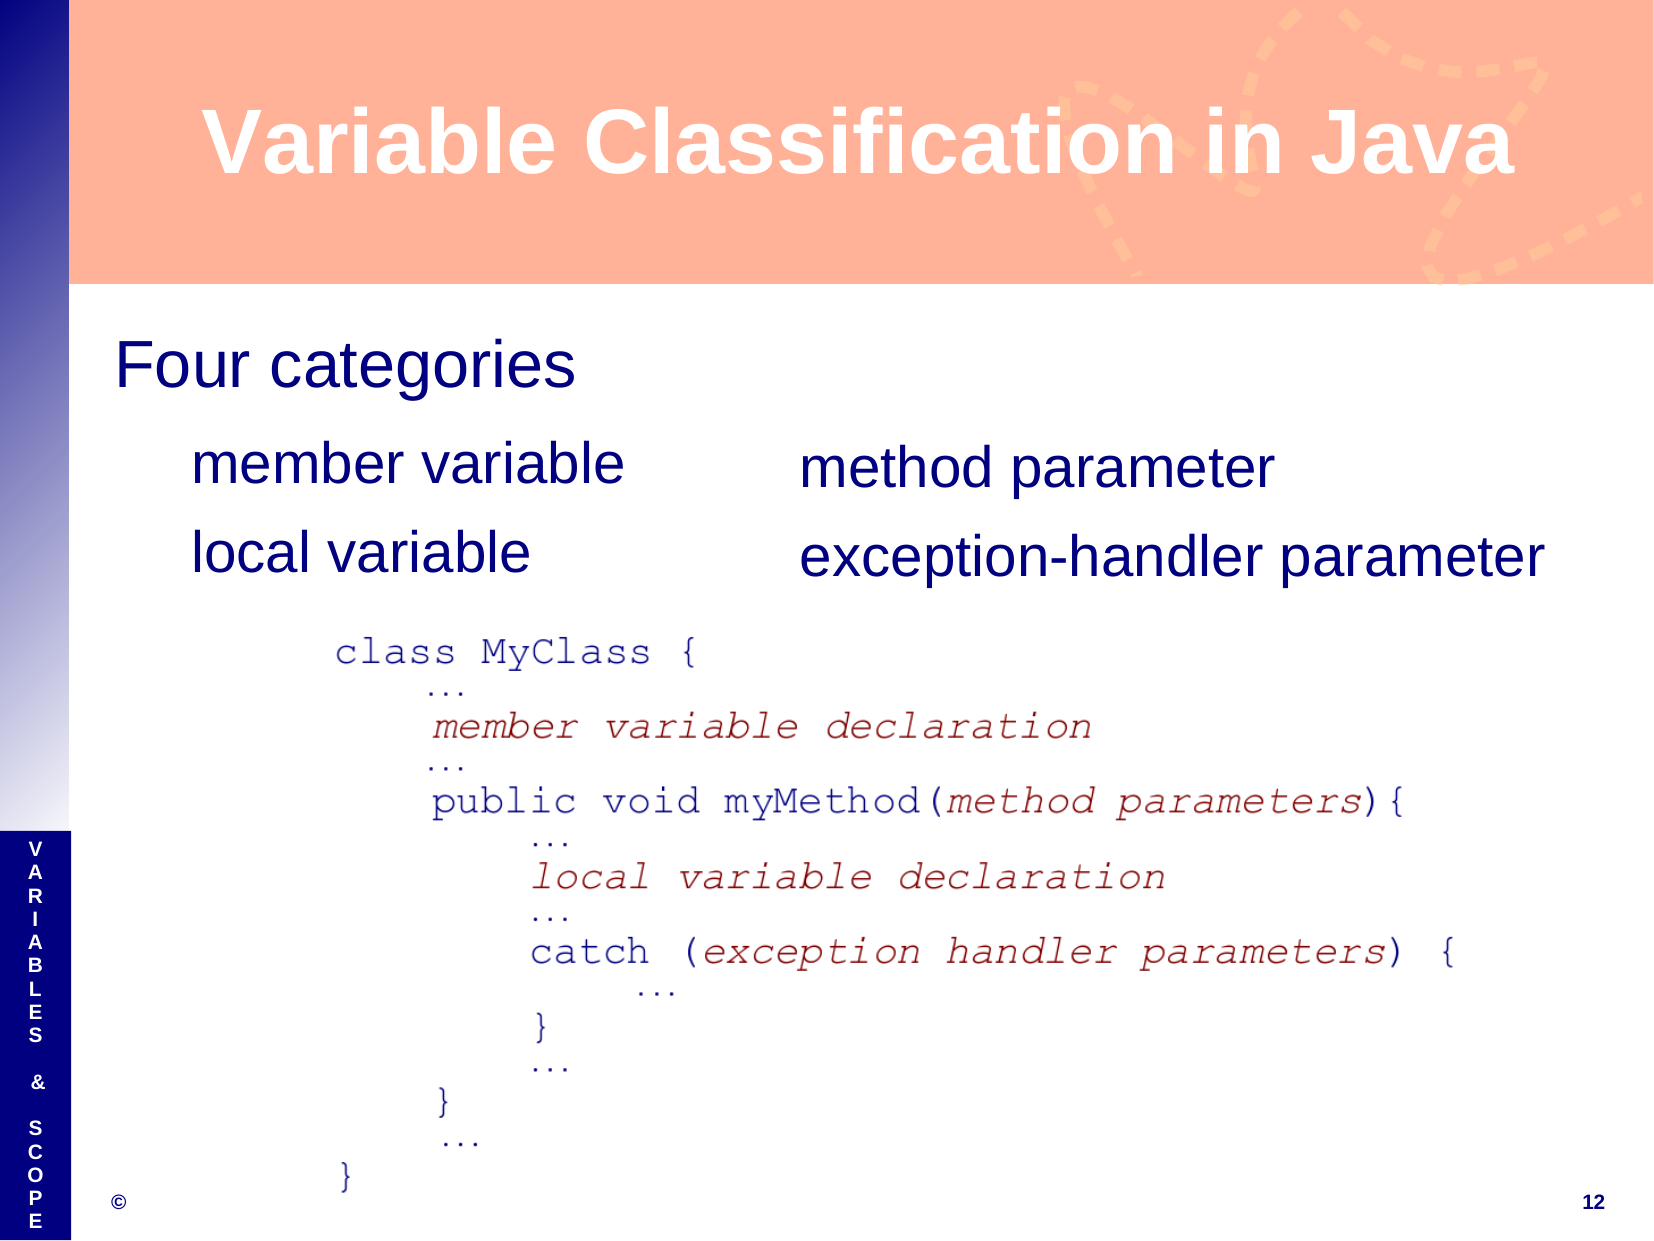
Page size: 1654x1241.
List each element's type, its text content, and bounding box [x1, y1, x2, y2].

picture [316, 628, 1471, 1204]
title Variable Classification in Java [101, 37, 1617, 246]
list Four categories member variable local variable [96, 327, 733, 585]
list method parameter exception-handler parameter [705, 434, 1611, 589]
text_box V A R I A B L E S & S C O P E [0, 830, 71, 1241]
